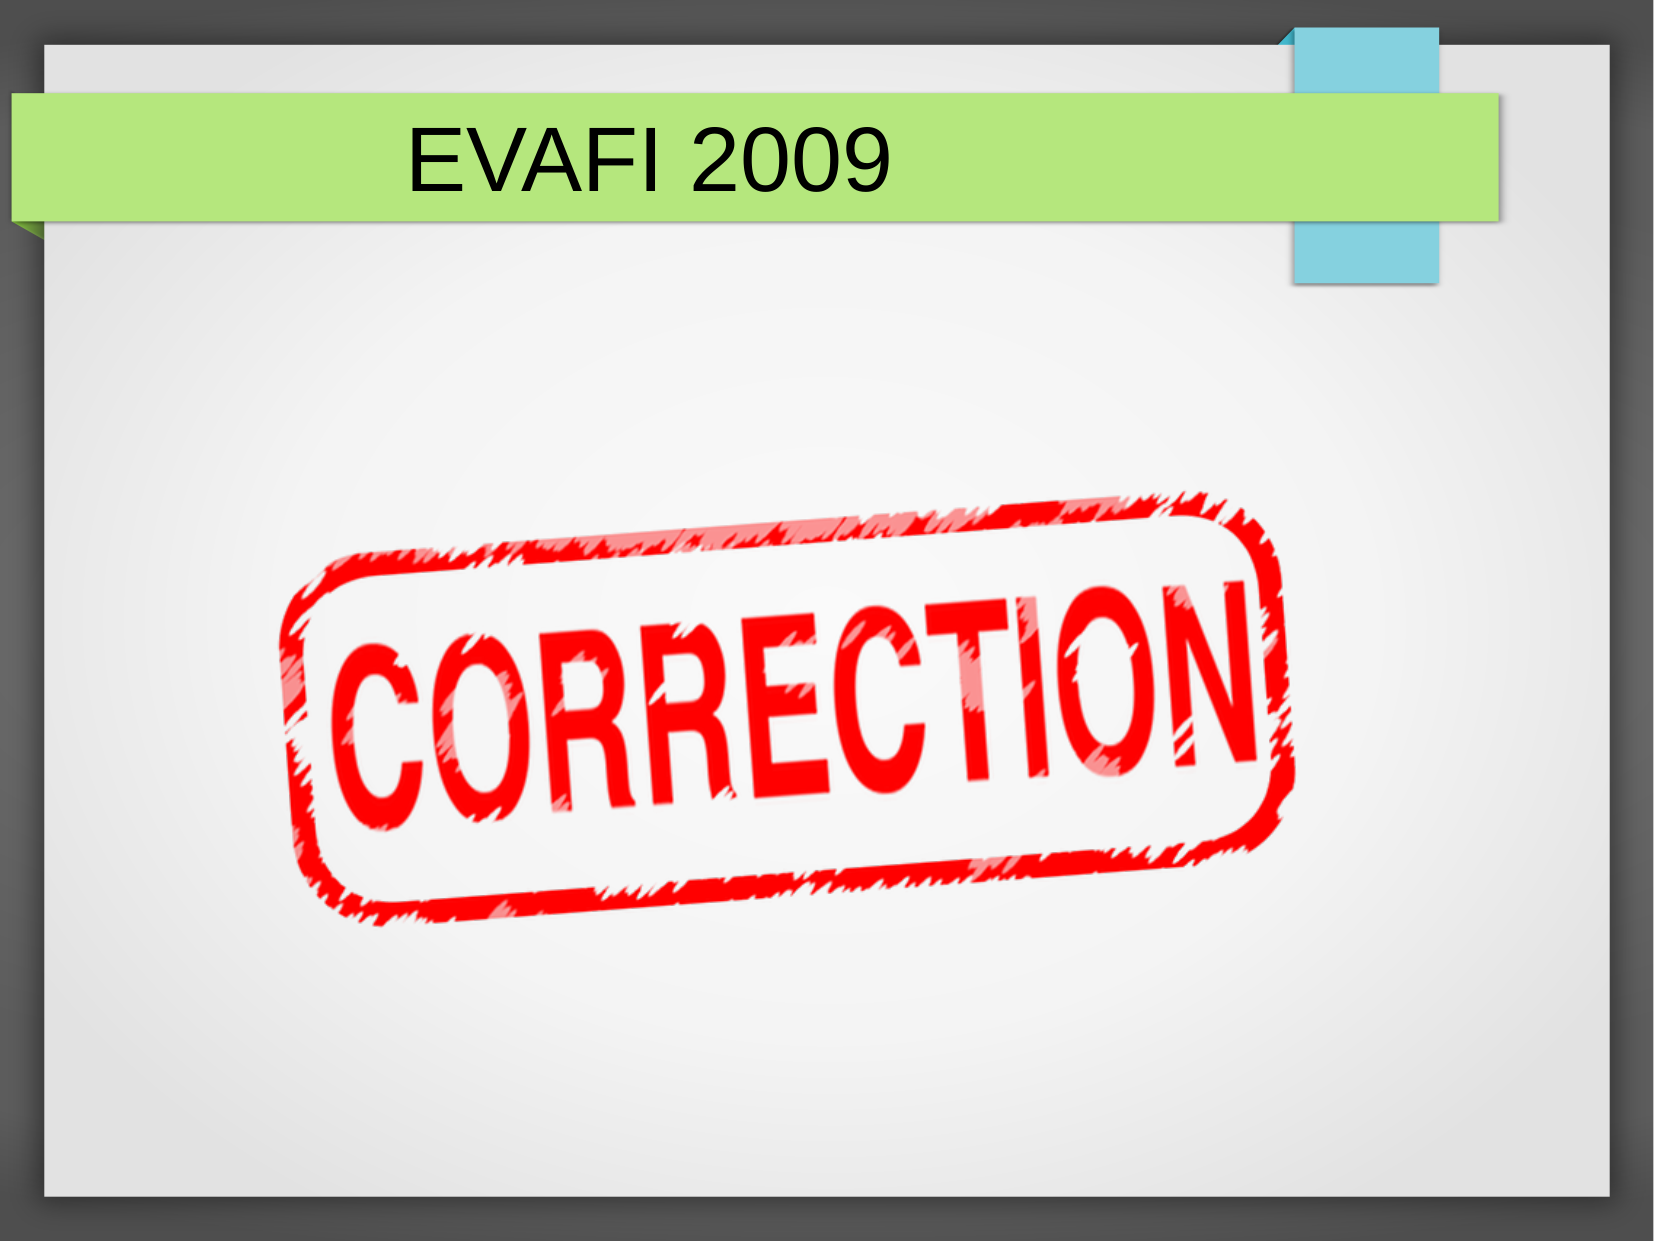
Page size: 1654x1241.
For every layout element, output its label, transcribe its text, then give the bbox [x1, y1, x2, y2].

picture [0, 0, 1654, 1241]
title EVAFI 2009 [70, 106, 1229, 213]
